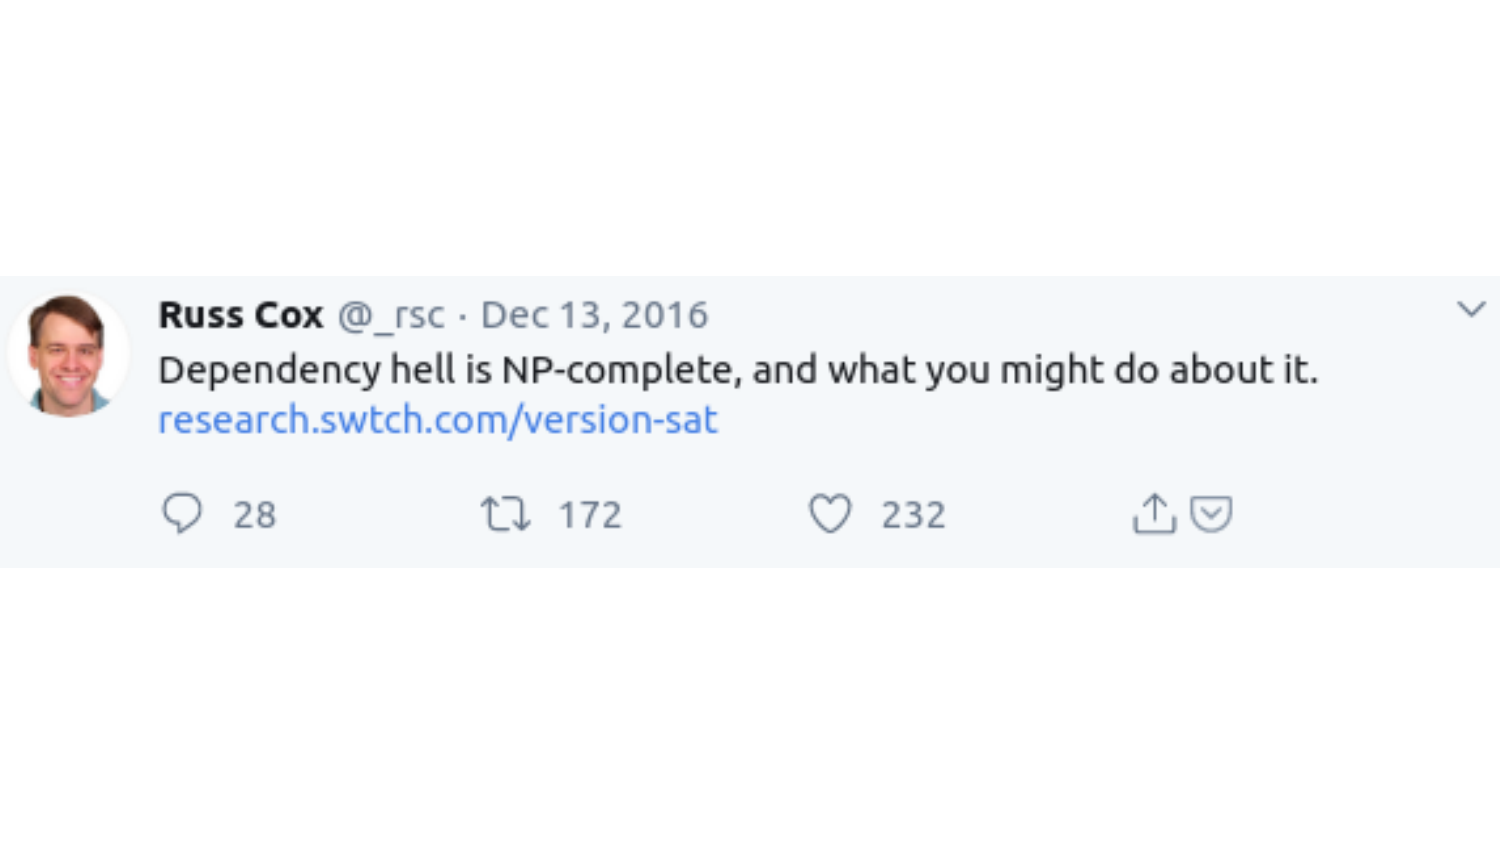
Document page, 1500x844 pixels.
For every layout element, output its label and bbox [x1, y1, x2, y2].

picture [0, 276, 1500, 568]
